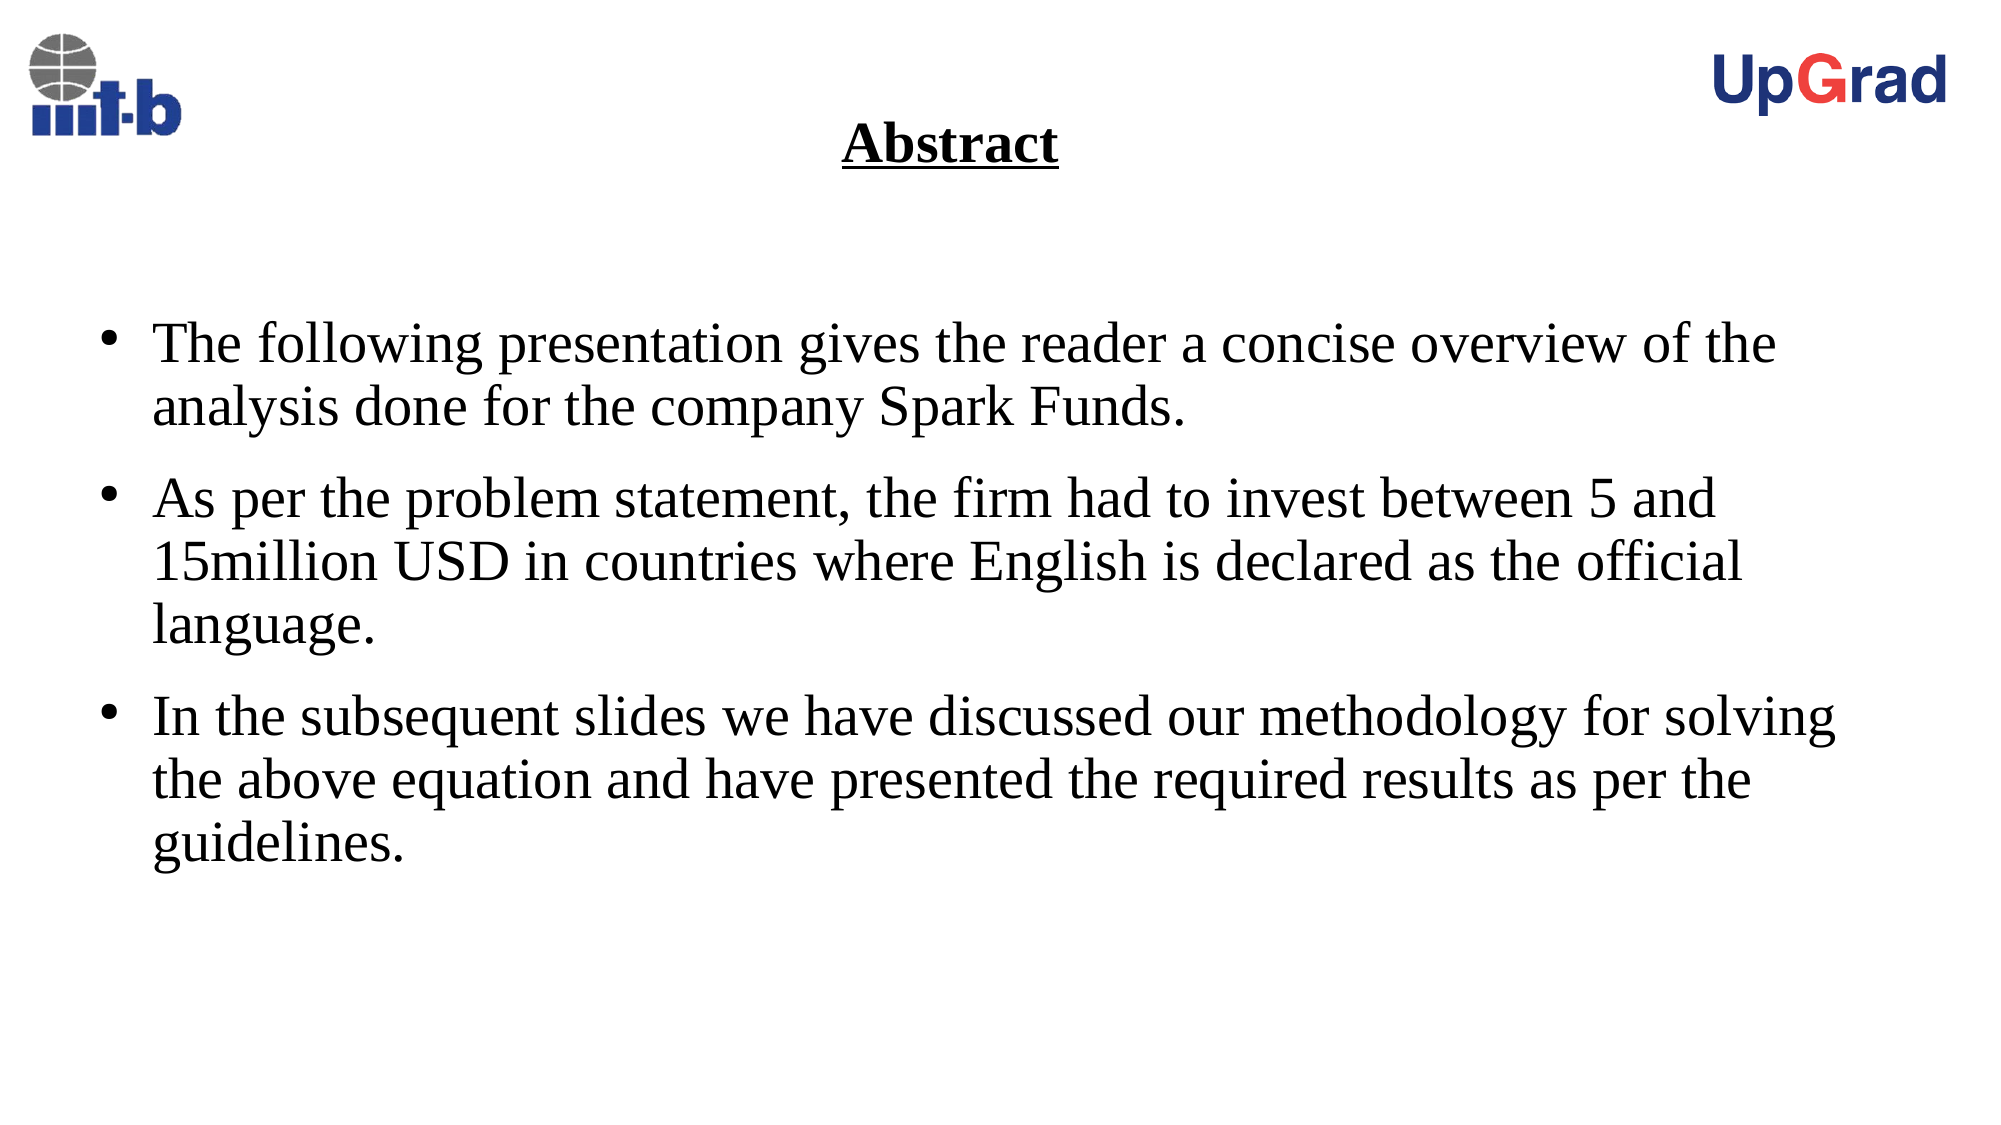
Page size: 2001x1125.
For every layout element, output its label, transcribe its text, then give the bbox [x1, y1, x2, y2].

list The following presentation gives the reader a concise overview of the analysis done for the company Spark Funds. As per the problem statement, the firm had to invest between 5 and 15million USD in countries where English is declared as the official language. In the subsequent slides we have discussed our methodology for solving the above equation and have presented the required results as per the guidelines. [66, 304, 1899, 1017]
picture [0, 29, 208, 163]
title Abstract [186, 104, 1715, 246]
picture [1714, 53, 1952, 116]
